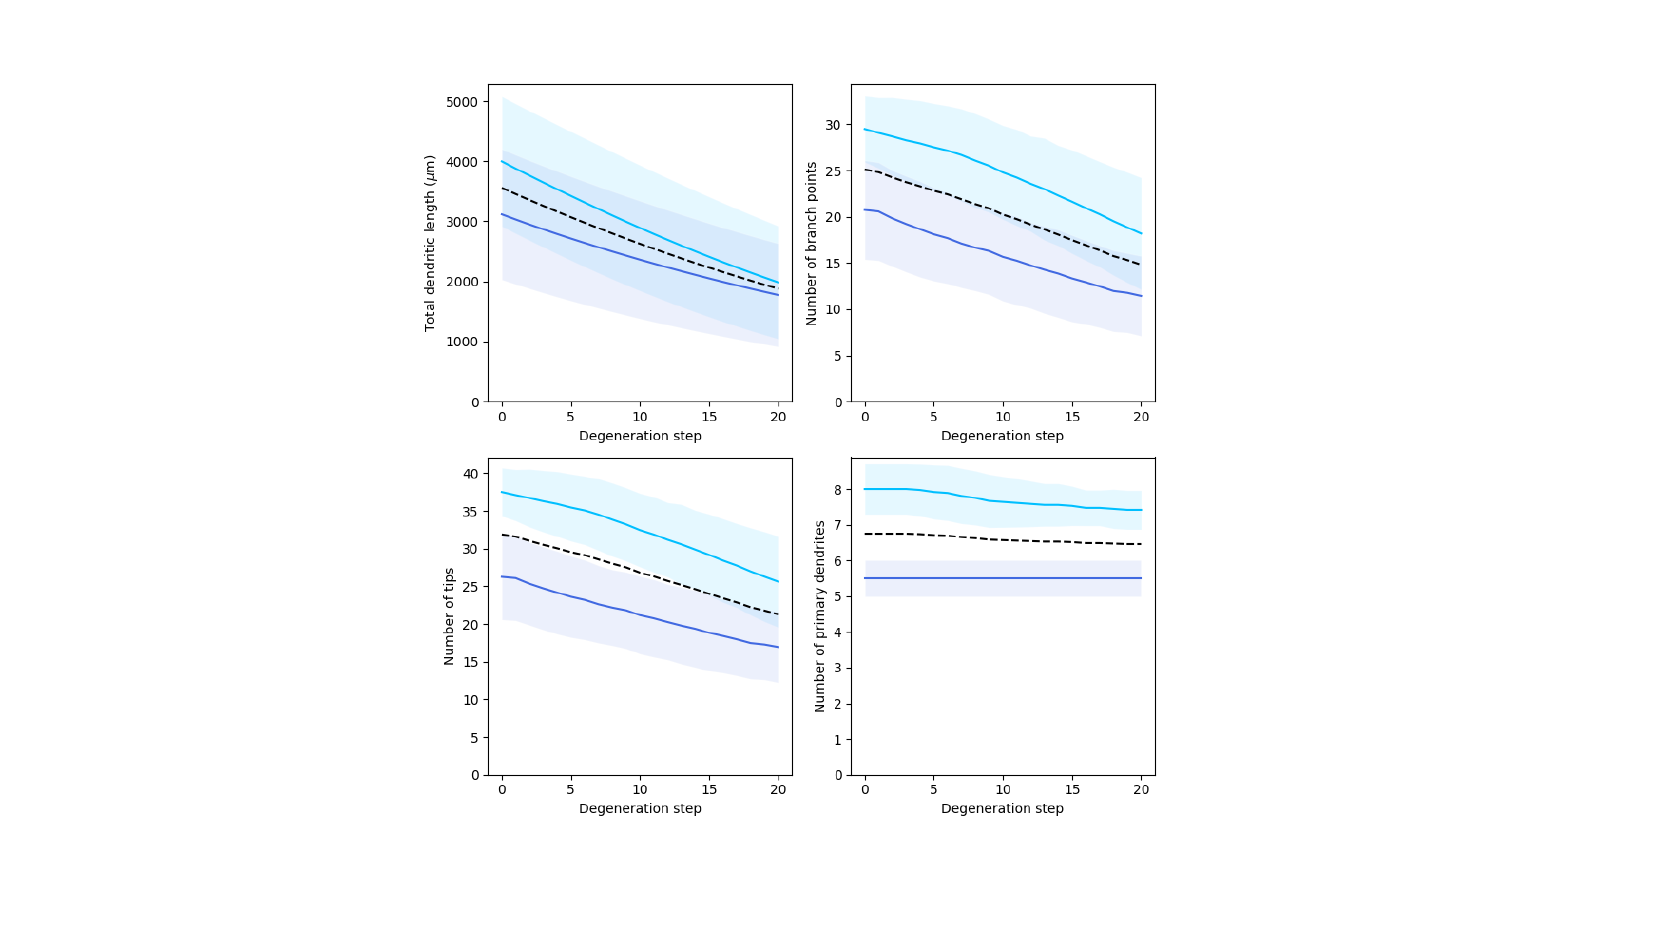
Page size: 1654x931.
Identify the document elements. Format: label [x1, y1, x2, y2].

picture [413, 74, 1163, 826]
